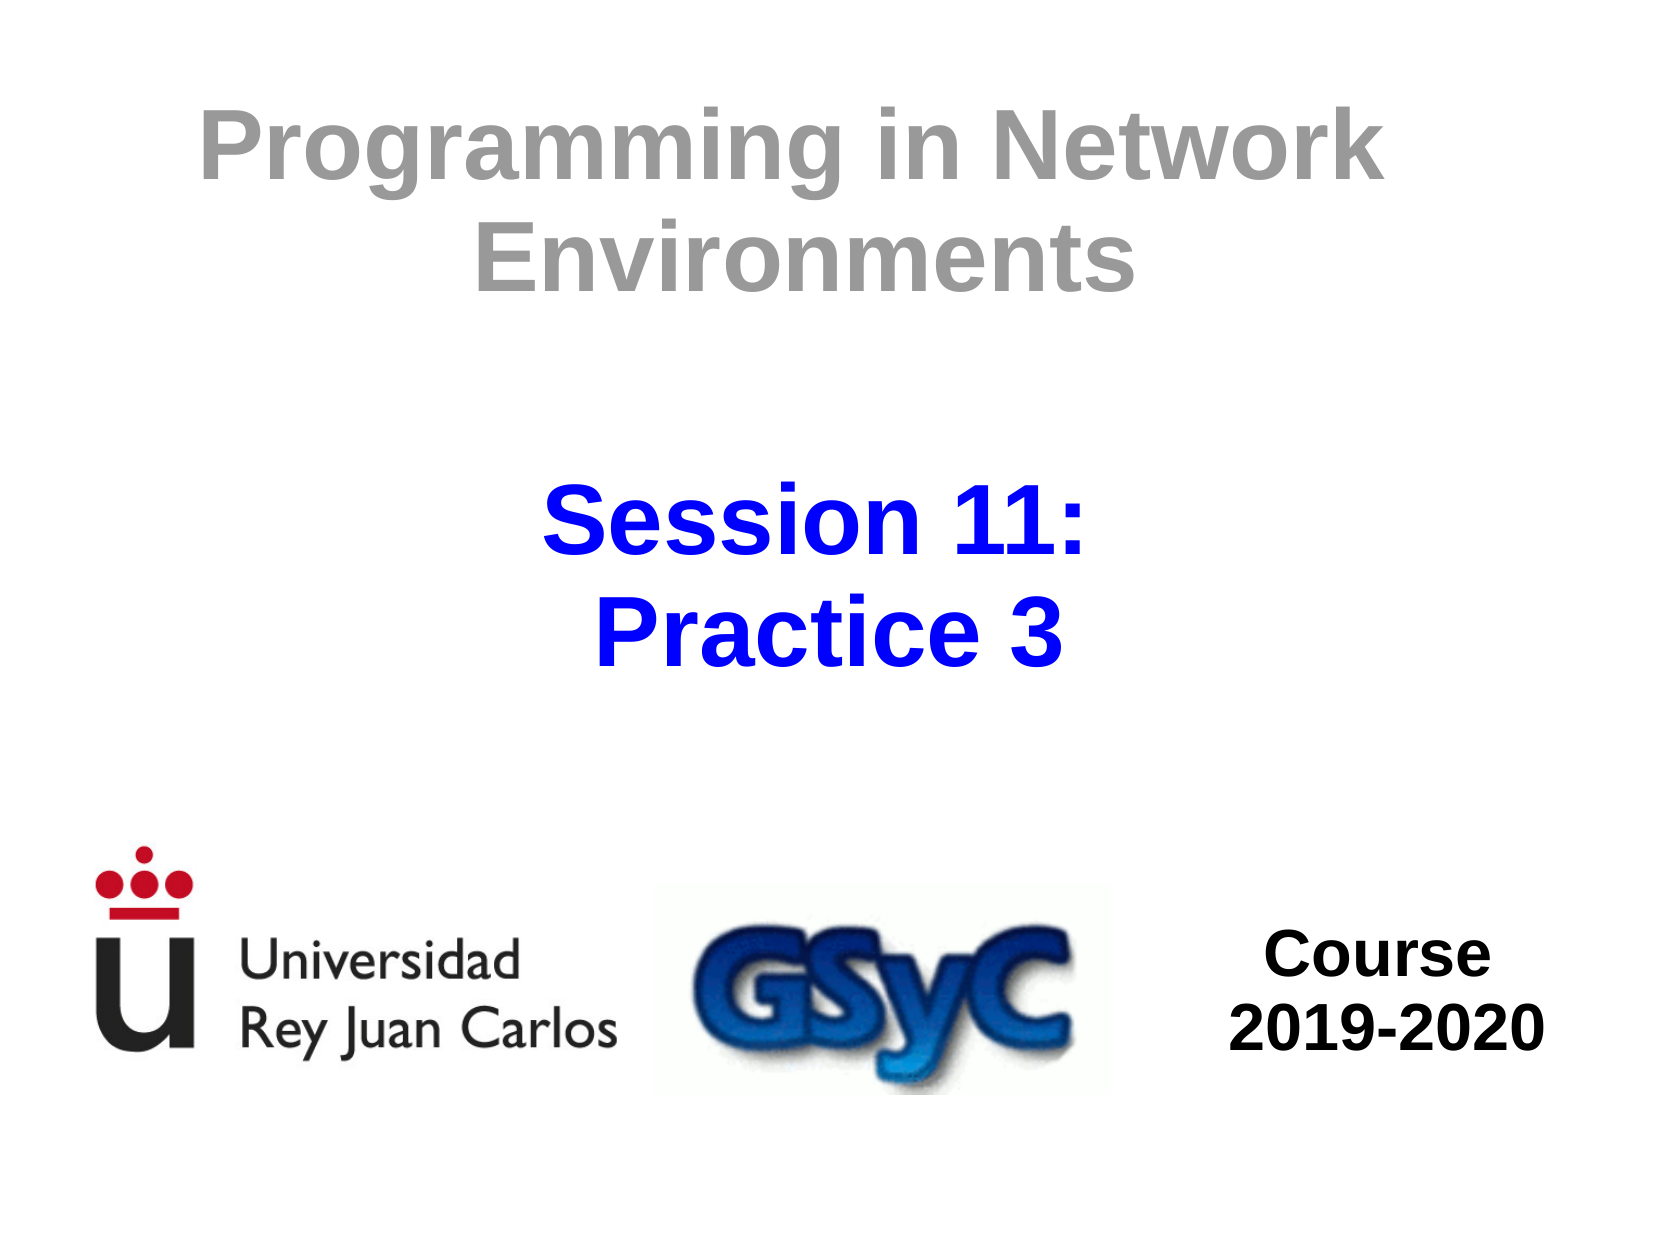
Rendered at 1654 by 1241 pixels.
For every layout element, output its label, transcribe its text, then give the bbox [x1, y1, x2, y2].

title Session 11: Practice 3 [144, 450, 1516, 702]
picture [61, 824, 646, 1081]
title Programming in Network Environments [120, 75, 1491, 327]
picture [653, 884, 1111, 1096]
title Course 2019-2020 [1185, 915, 1591, 1066]
